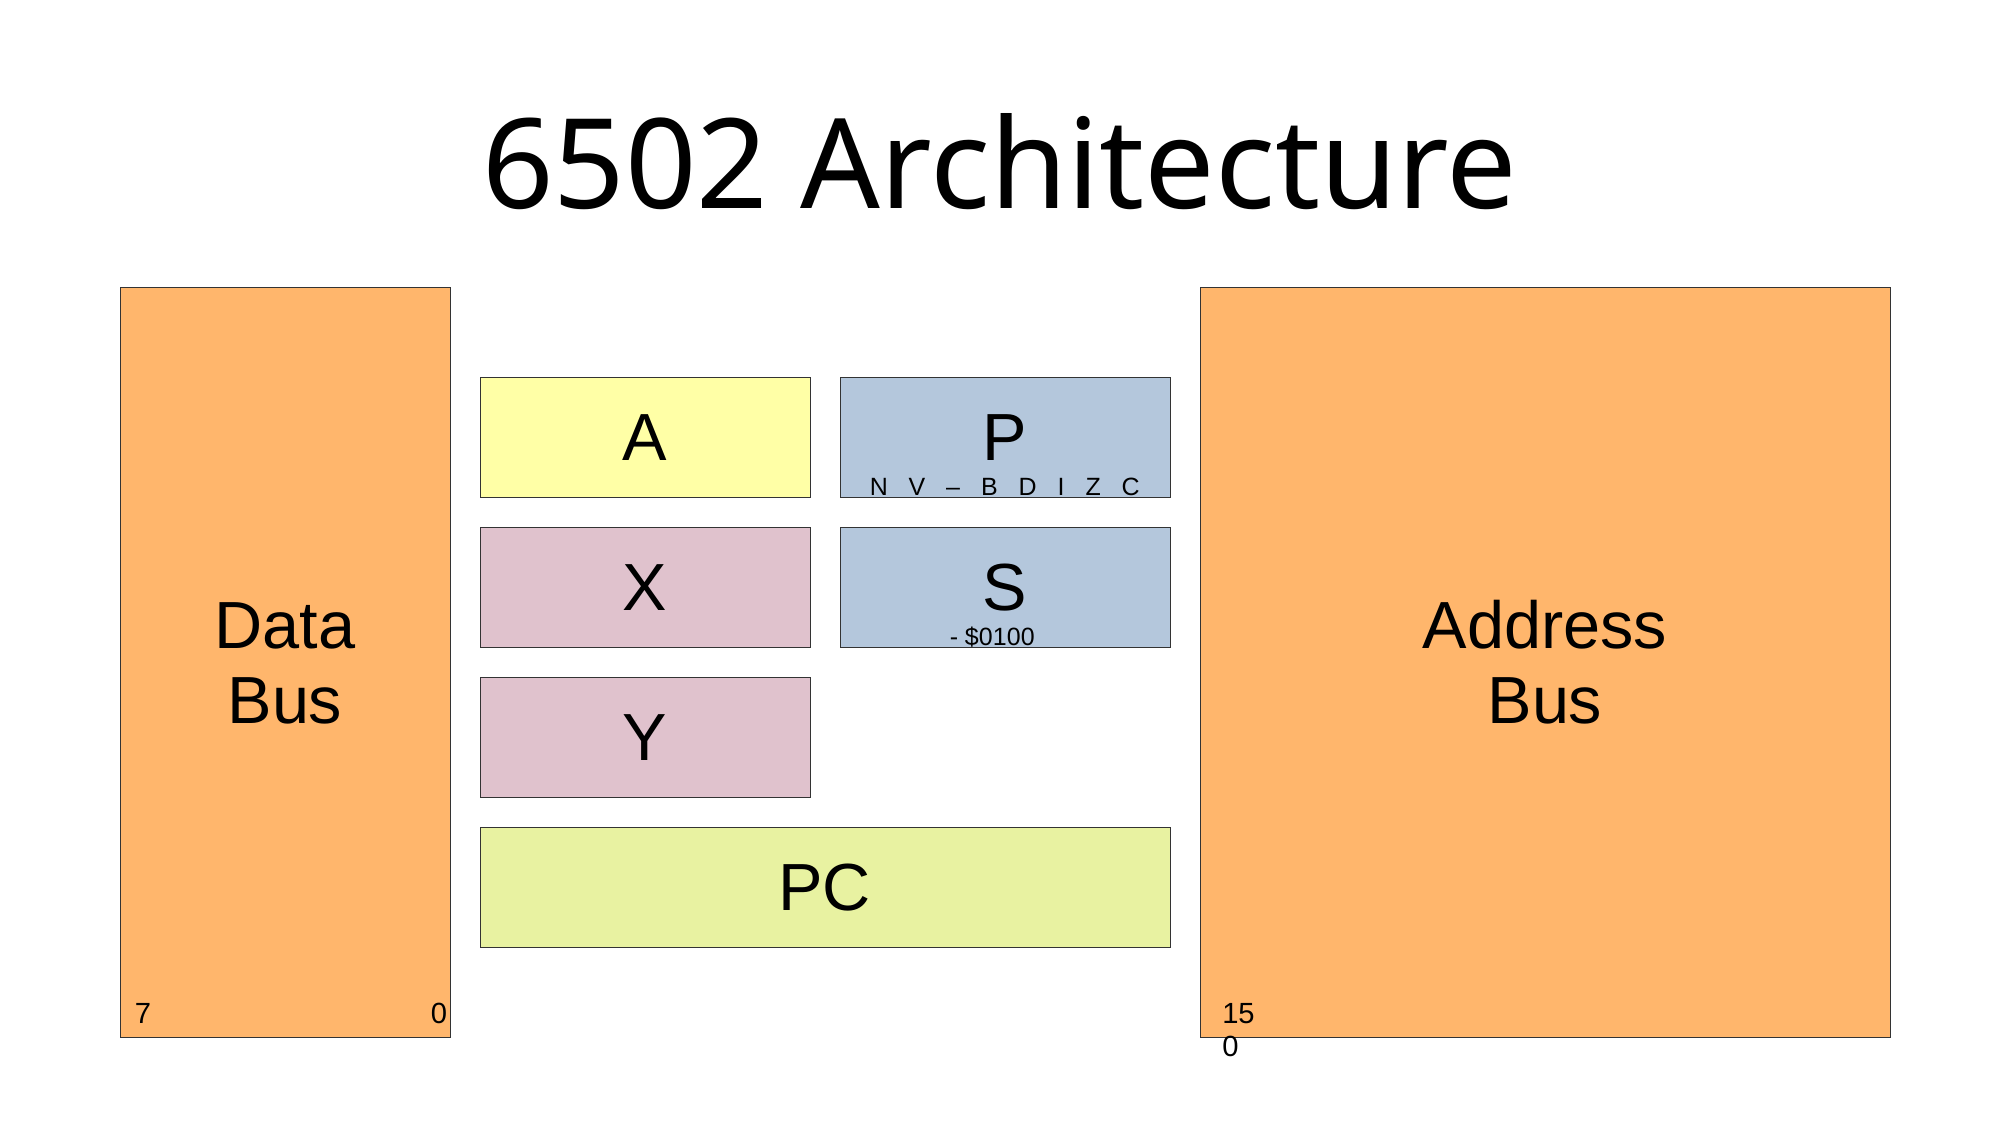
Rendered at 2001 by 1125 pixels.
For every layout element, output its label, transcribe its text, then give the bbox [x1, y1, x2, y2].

text_box P [840, 377, 1171, 498]
title 6502 Architecture [137, 59, 1863, 278]
text_box X [480, 527, 811, 648]
text_box Y [480, 677, 811, 798]
text_box - $0100 [935, 615, 1051, 658]
text_box 7 0 [120, 990, 803, 1074]
text_box 15 0 [1207, 990, 1891, 1074]
text_box S [840, 527, 1171, 648]
text_box Data Bus [120, 287, 451, 990]
text_box Address Bus [1200, 287, 1891, 1038]
text_box PC [480, 827, 1171, 948]
text_box N V – B D I Z C [855, 464, 1171, 536]
text_box A [480, 377, 811, 498]
